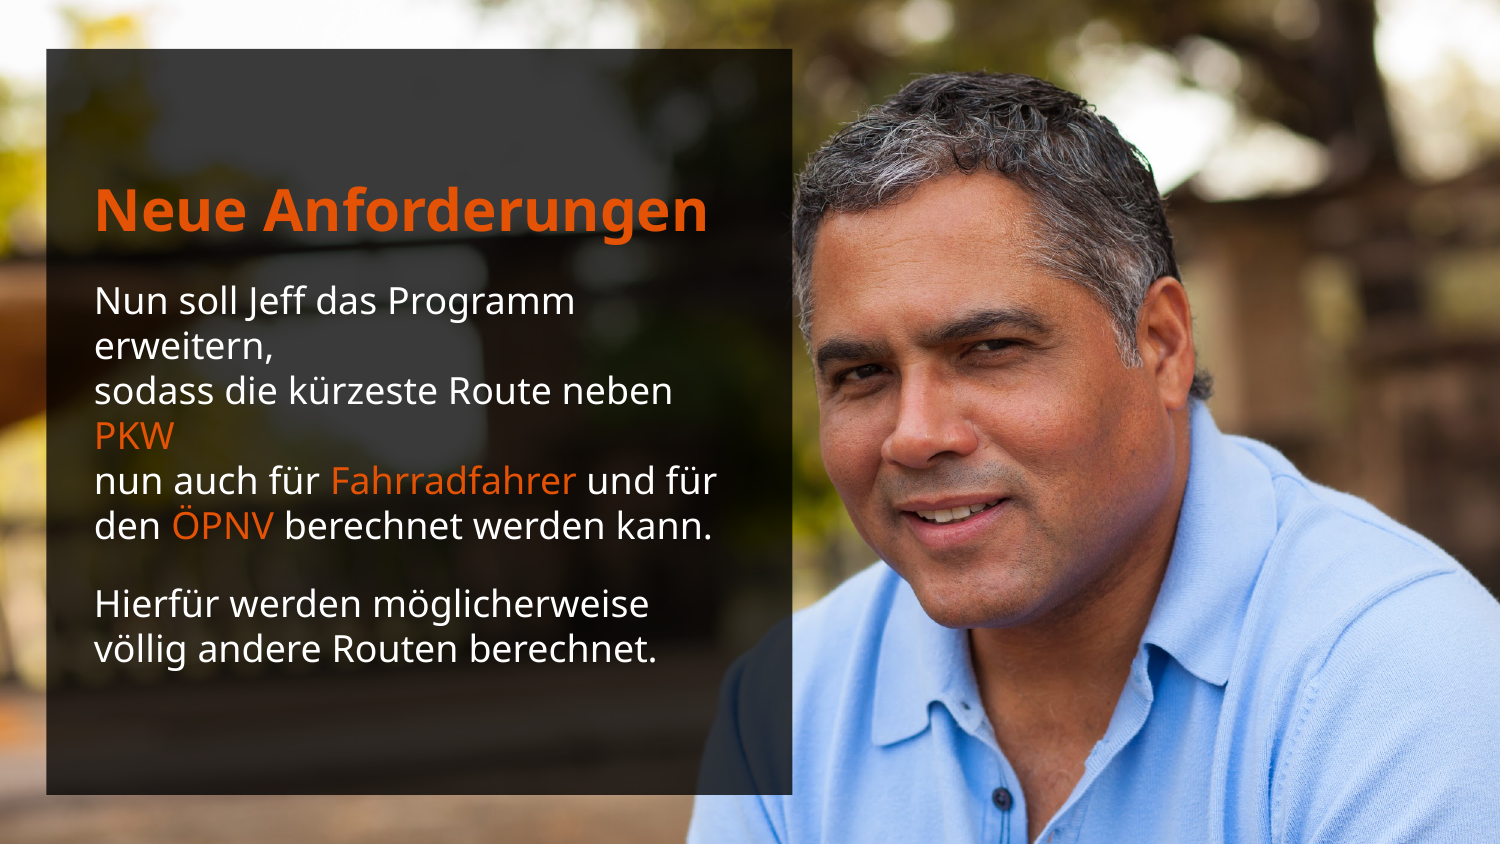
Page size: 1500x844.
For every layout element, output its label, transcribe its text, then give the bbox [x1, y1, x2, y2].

list Neue Anforderungen Nun soll Jeff das Programm erweitern, sodass die kürzeste Route neben PKW nun auch für Fahrradfahrer und für den ÖPNV berechnet werden kann. Hierfür werden möglicherweise völlig andere Routen berechnet. [78, 86, 760, 757]
text_box [46, 48, 793, 795]
picture [0, 0, 1500, 844]
